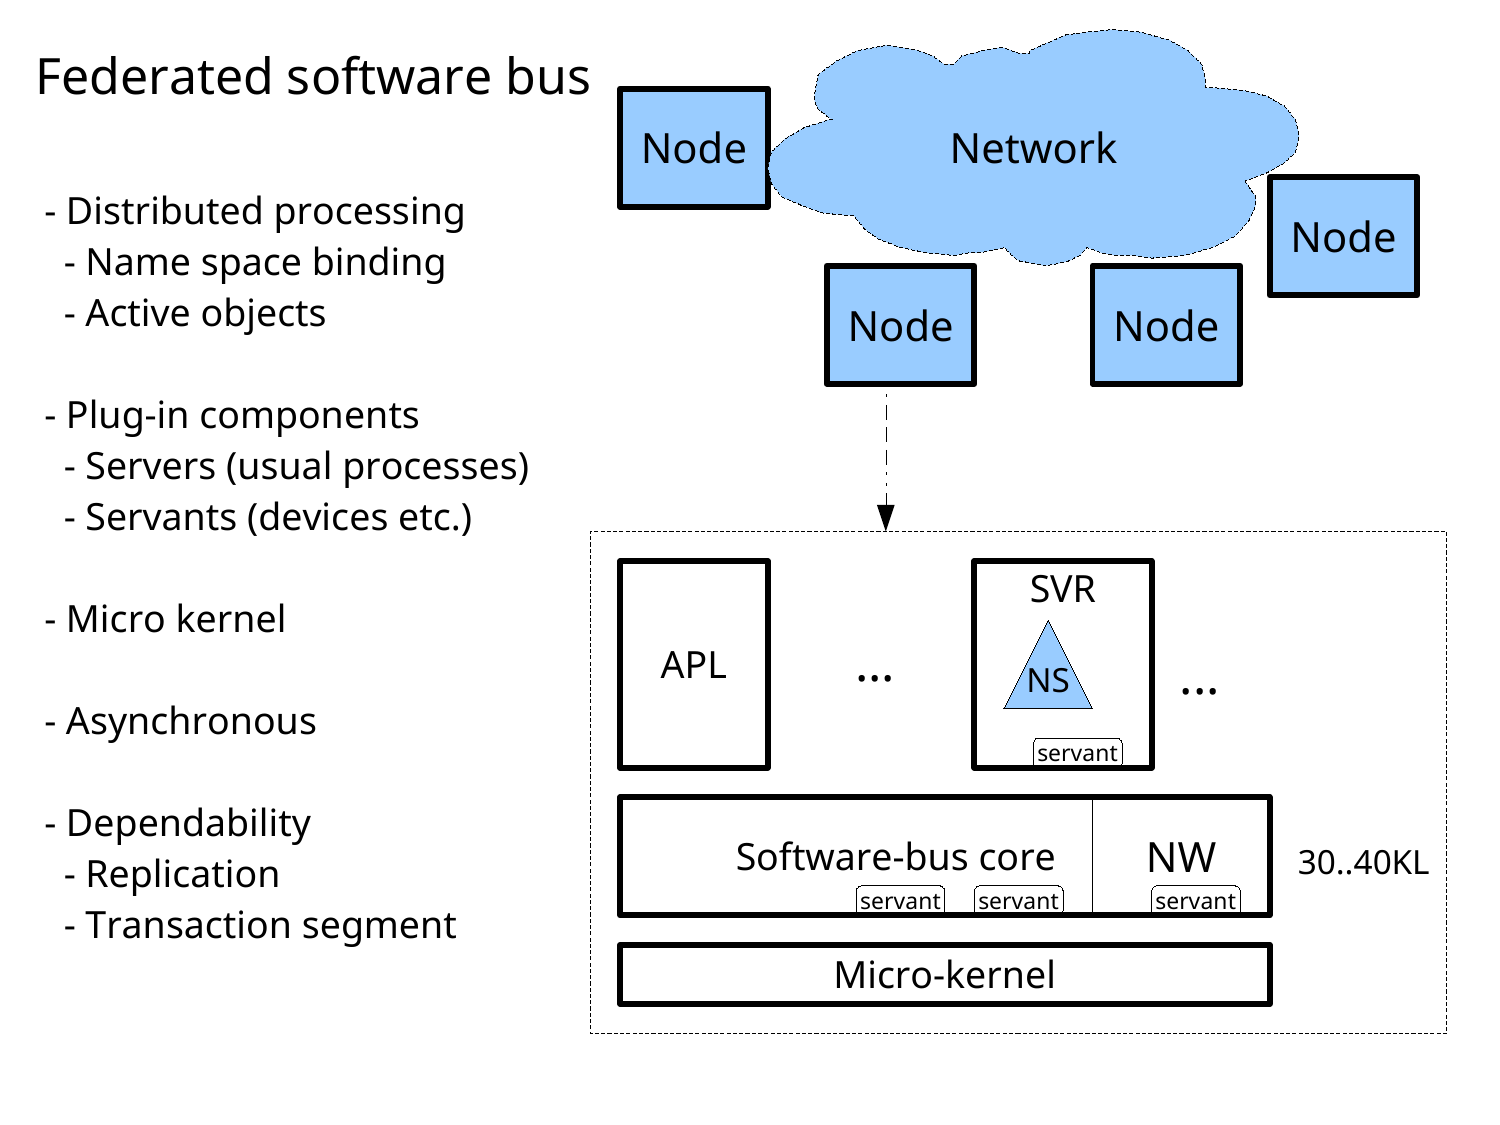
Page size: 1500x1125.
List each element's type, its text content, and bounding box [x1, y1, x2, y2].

text_box NW [1092, 797, 1270, 916]
text_box servant [974, 885, 1064, 916]
text_box - Distributed processing - Name space binding - Active objects - Plug-in components - Servers (usual processes) - Servants (devices etc.) - Micro kernel - Asynchronous - Dependability - Replication - Transaction segment [29, 177, 603, 864]
text_box servant [1151, 885, 1241, 916]
text_box Federated software bus [20, 33, 601, 109]
text_box SVR [974, 561, 1152, 768]
text_box Micro-kernel [620, 944, 1270, 1004]
text_box servant [1033, 738, 1123, 768]
text_box Node [1269, 177, 1418, 296]
text_box Software-bus core [620, 797, 1092, 916]
text_box NS [1003, 620, 1093, 709]
text_box Node [620, 88, 768, 207]
text_box APL [620, 561, 768, 768]
text_box ... [840, 620, 945, 755]
text_box ... [1165, 633, 1270, 769]
text_box servant [856, 885, 945, 916]
text_box Node [1092, 265, 1241, 384]
text_box Network [767, 29, 1300, 266]
text_box 30..40KL [1283, 831, 1446, 886]
text_box Node [826, 265, 975, 384]
